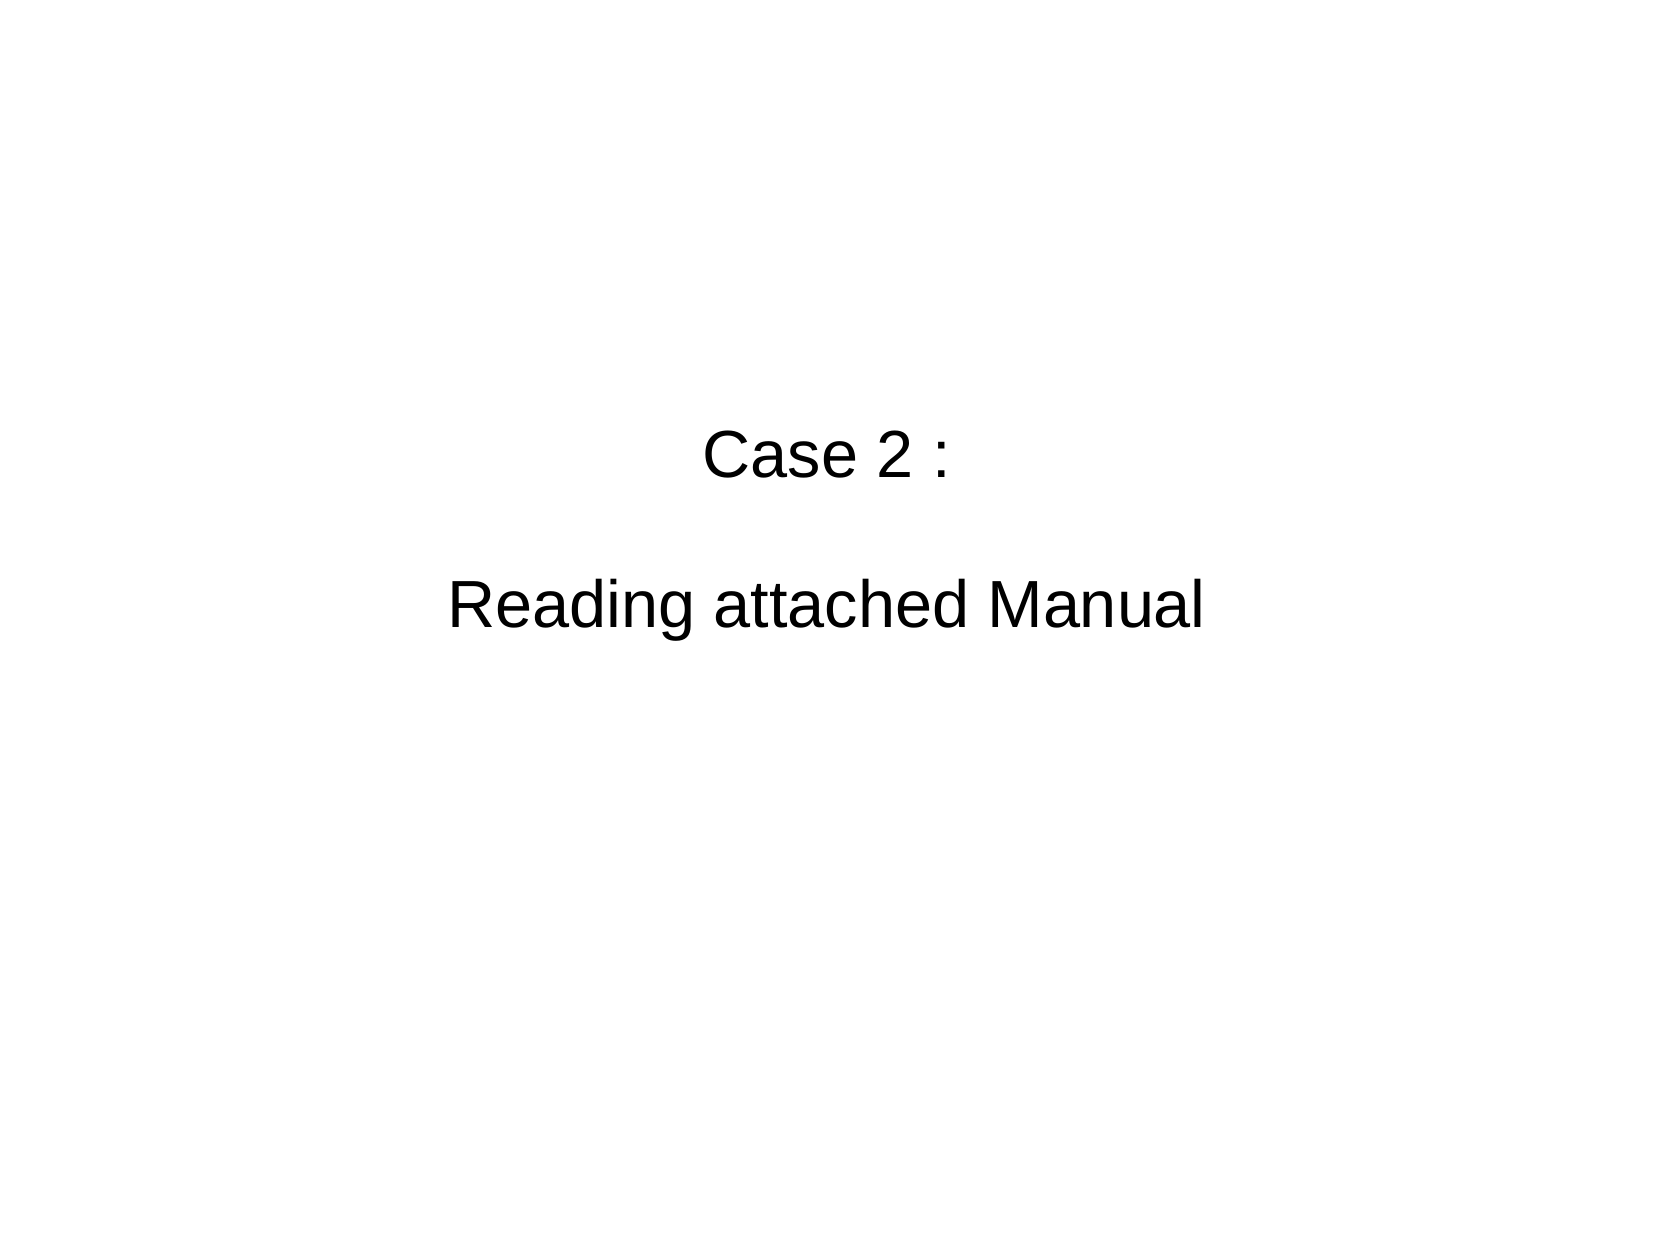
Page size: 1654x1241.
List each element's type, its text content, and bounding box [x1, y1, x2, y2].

subtitle Case 2 : Reading attached Manual [82, 49, 1571, 1010]
